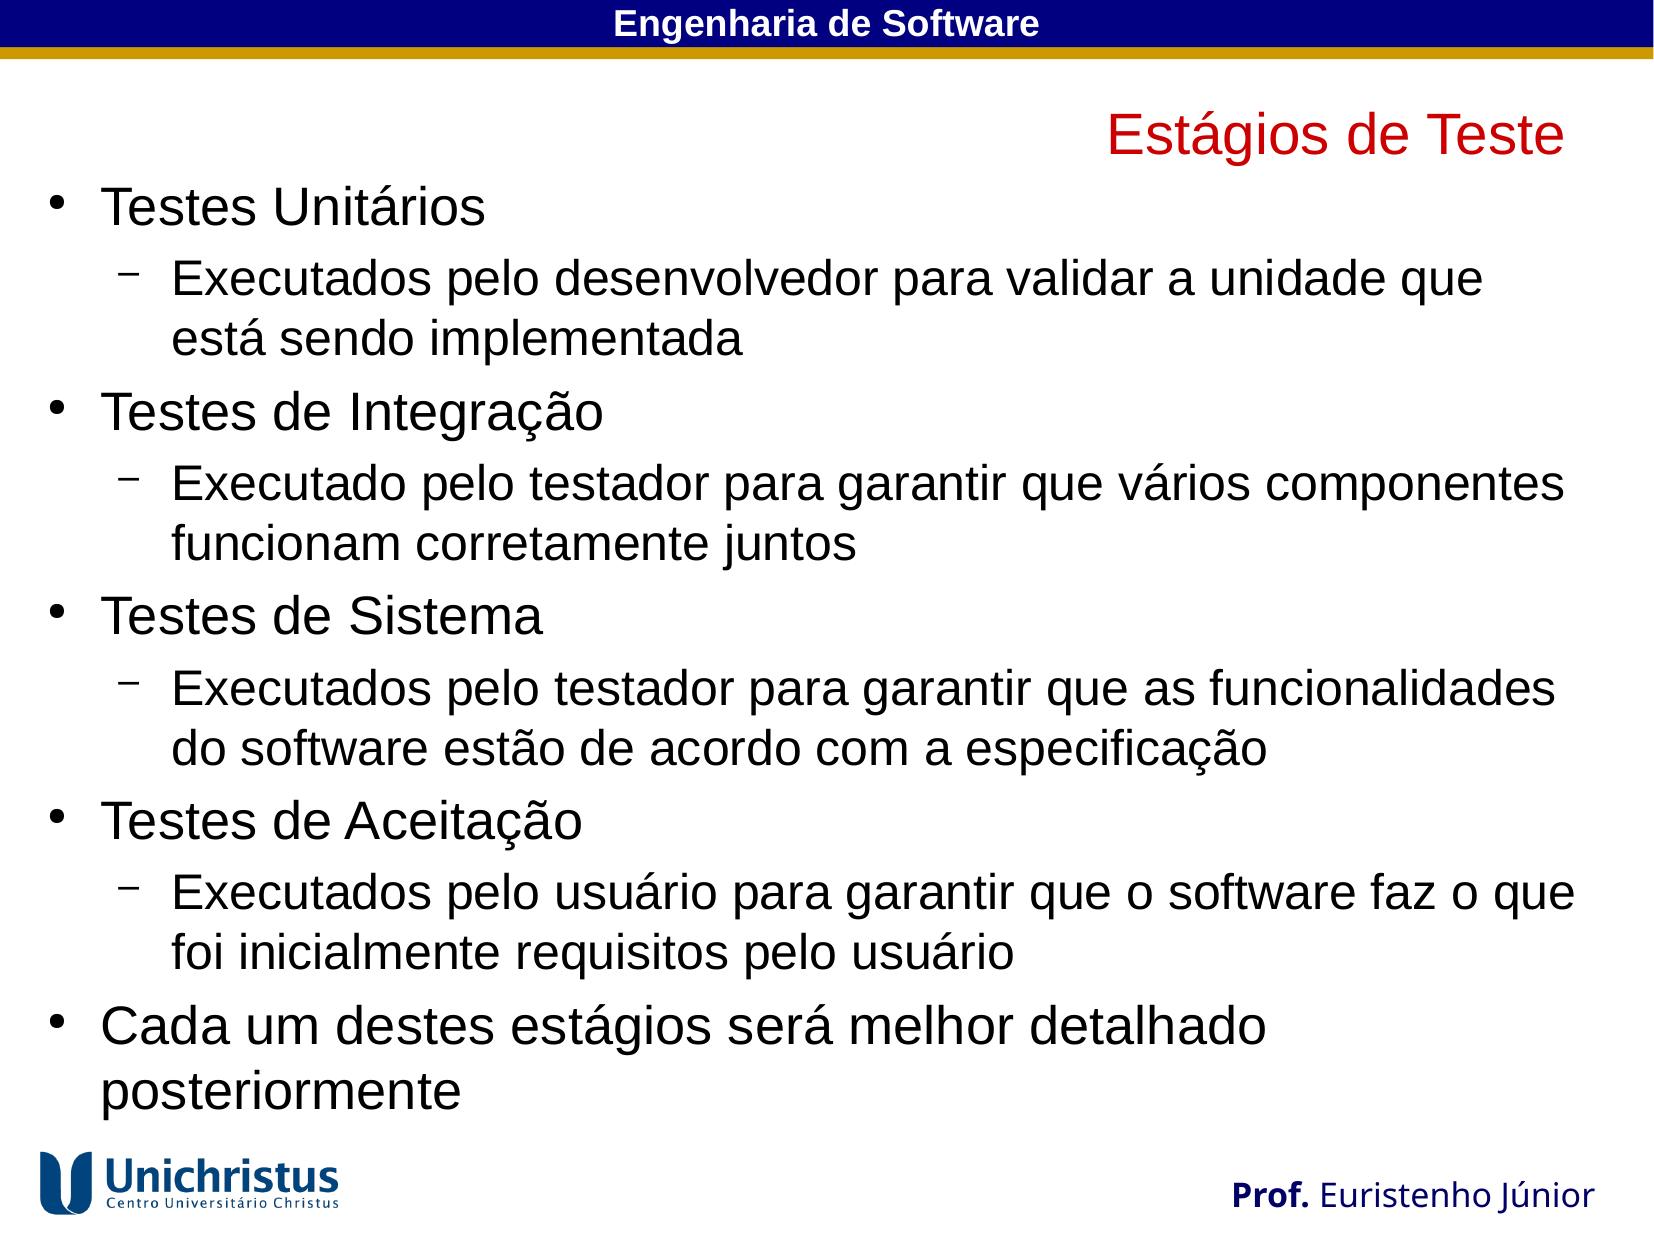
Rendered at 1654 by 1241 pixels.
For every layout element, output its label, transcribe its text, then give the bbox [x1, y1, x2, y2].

text_box Estágios de Teste [1091, 94, 1582, 163]
text_box [0, 48, 1654, 60]
text_box Prof. Euristenho Júnior [1216, 1163, 1654, 1224]
text_box Engenharia de Software [0, 0, 1654, 48]
picture [35, 1148, 343, 1217]
list Testes Unitários Executados pelo desenvolvedor para validar a unidade que está sendo implementada Testes de Integração Executado pelo testador para garantir que vários componentes funcionam corretamente juntos Testes de Sistema Executados pelo testador para garantir que as funcionalidades do software estão de acordo com a especificação Testes de Aceitação Executados pelo usuário para garantir que o software faz o que foi inicialmente requisitos pelo usuário Cada um destes estágios será melhor detalhado posteriormente [14, 163, 1607, 1128]
